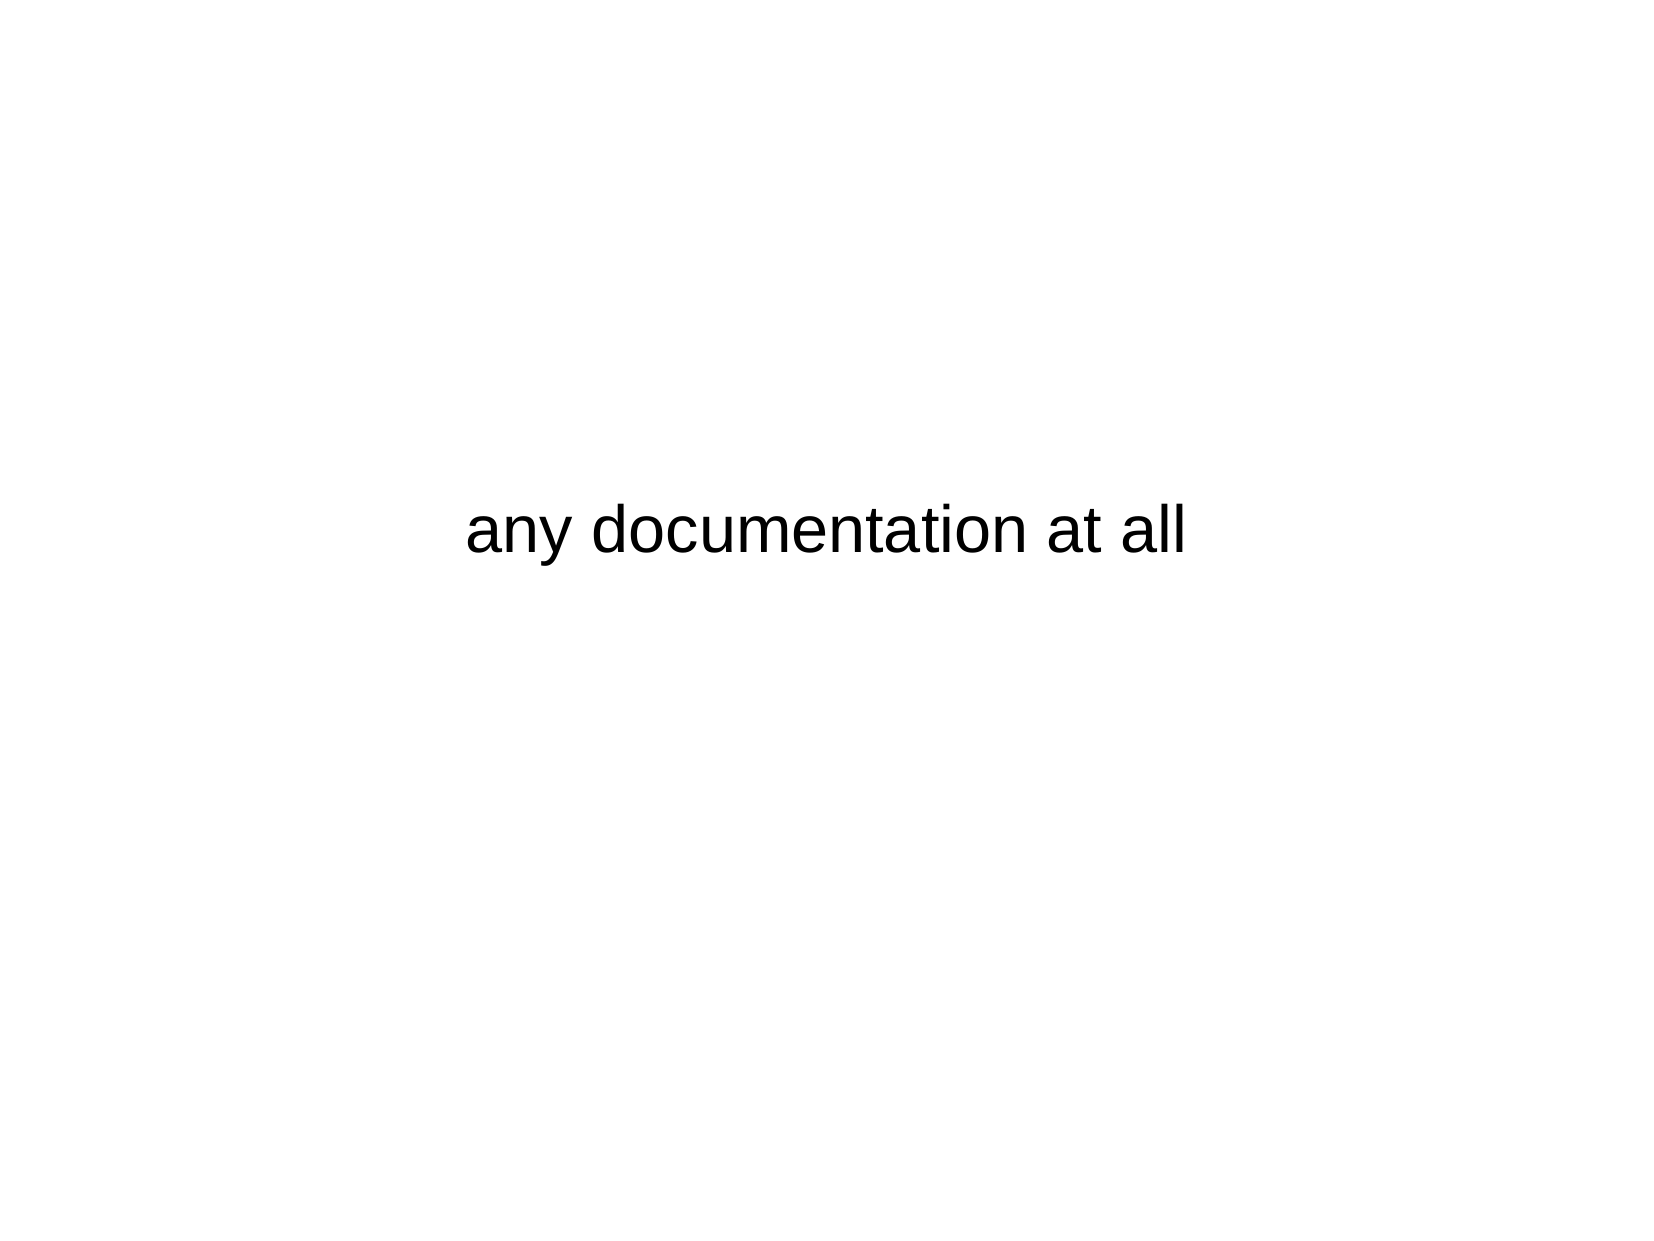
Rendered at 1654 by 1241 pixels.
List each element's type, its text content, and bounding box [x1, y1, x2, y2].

subtitle any documentation at all [82, 49, 1571, 1010]
